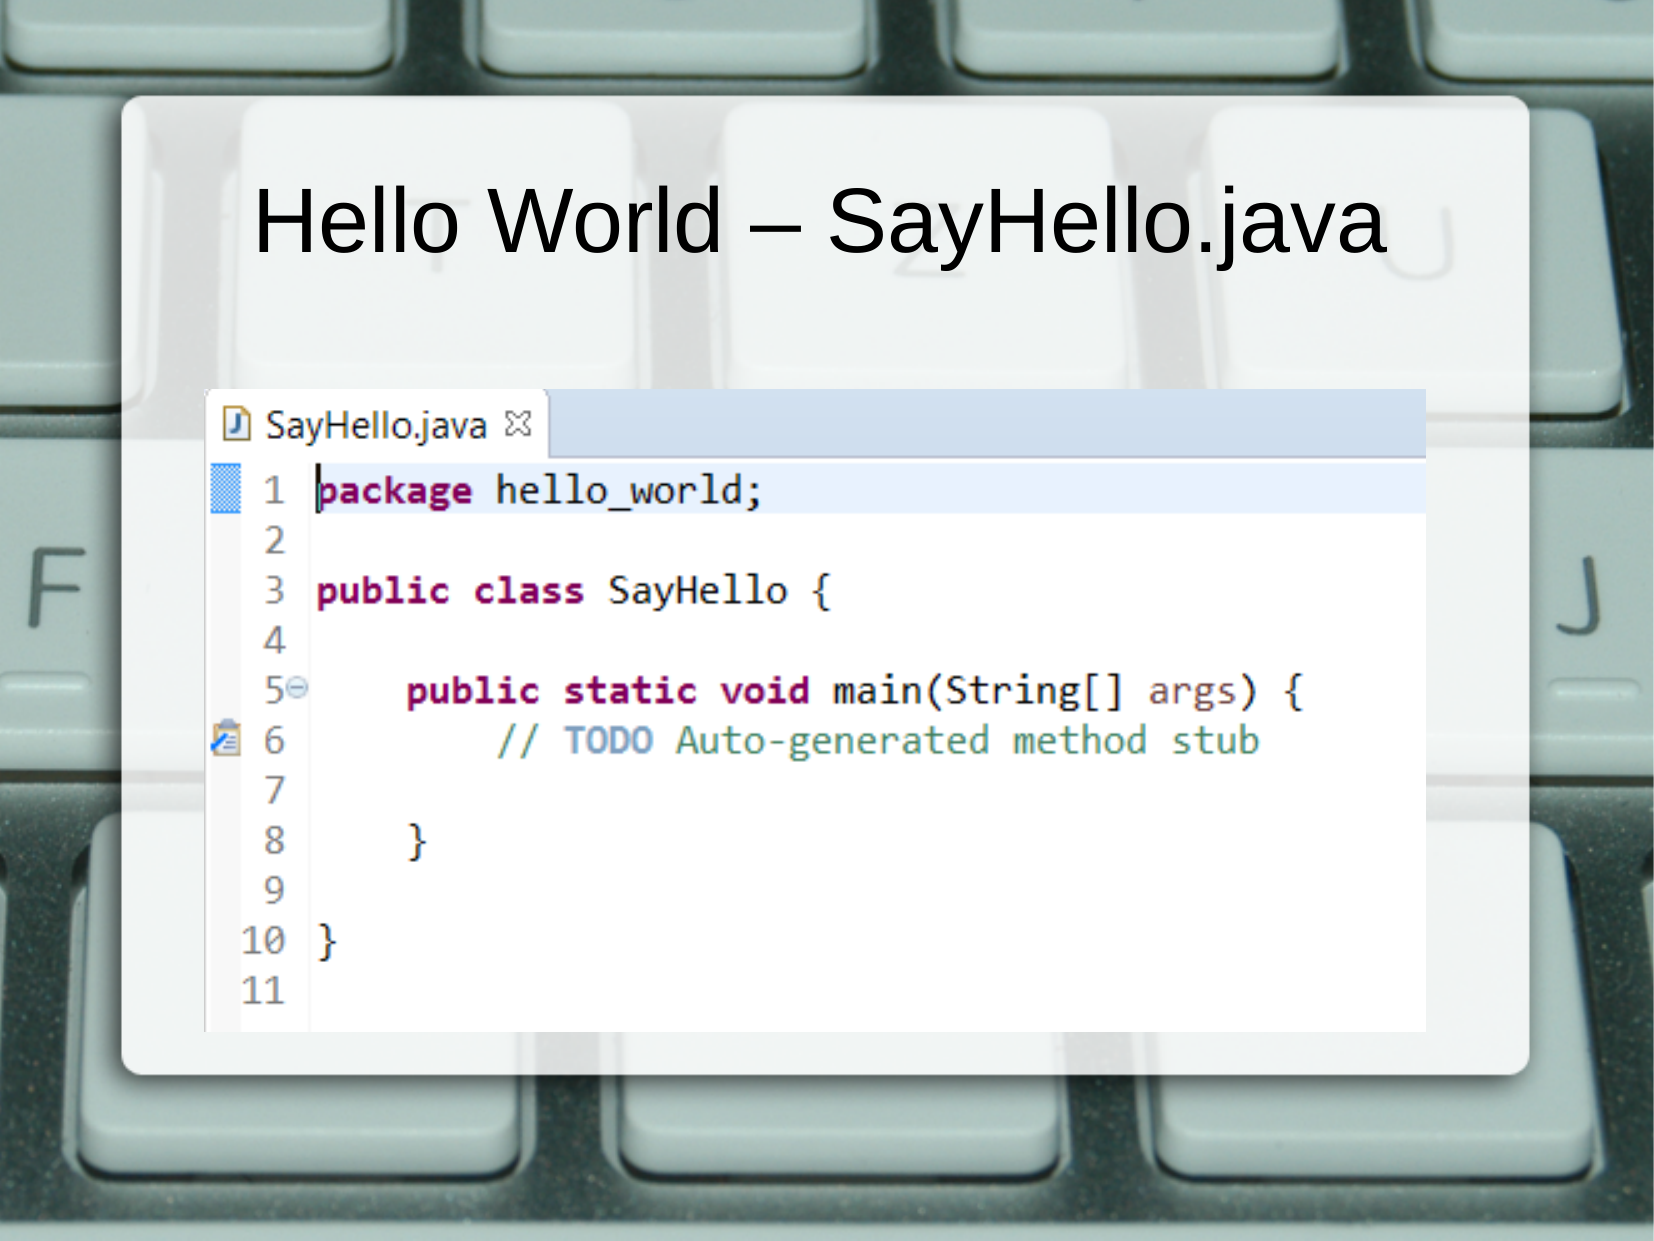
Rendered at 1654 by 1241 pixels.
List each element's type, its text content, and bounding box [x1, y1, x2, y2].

picture [0, 0, 1654, 1241]
title Hello World – SayHello.java [135, 117, 1506, 325]
